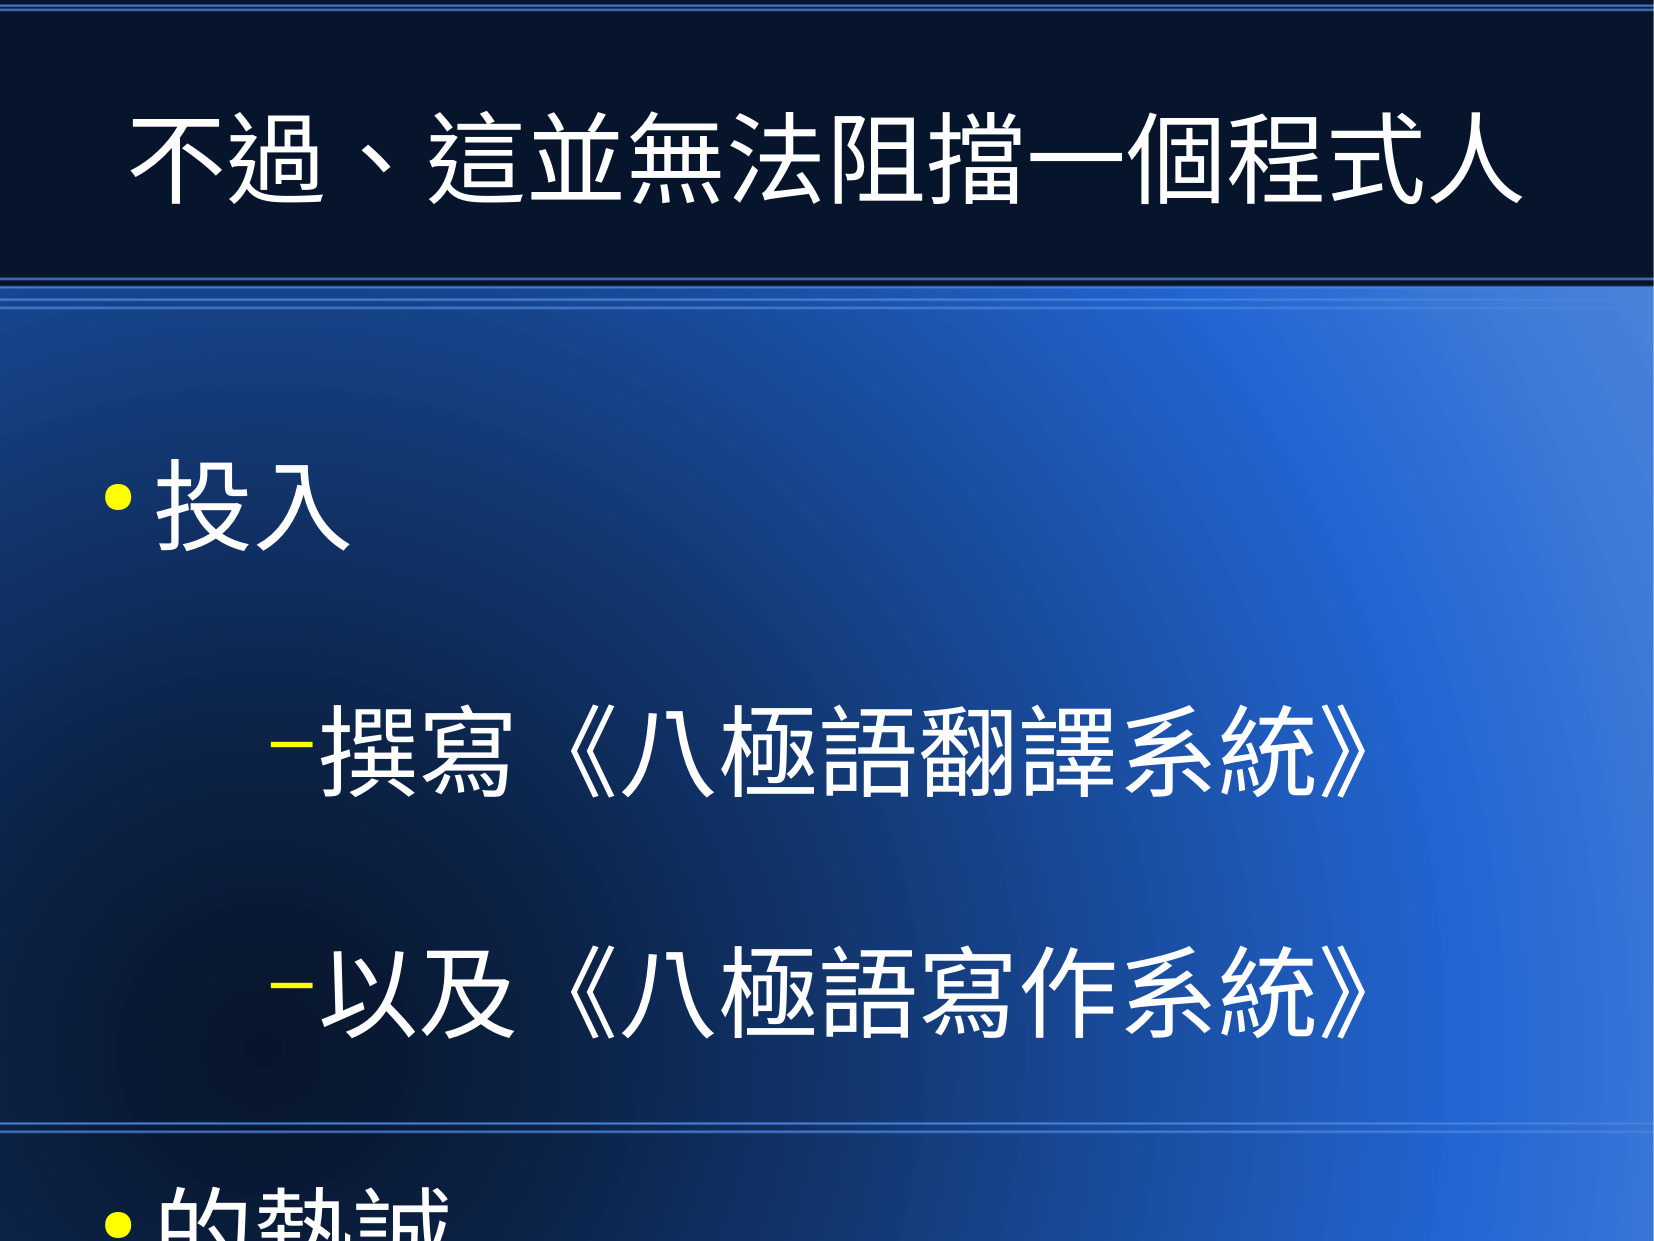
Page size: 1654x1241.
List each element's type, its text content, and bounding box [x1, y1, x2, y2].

list 投入 撰寫《八極語翻譯系統》 以及《八極語寫作系統》 的熱誠 [82, 355, 1571, 1241]
picture [0, 0, 1654, 1241]
title 不過、這並無法阻擋一個程式人 [82, 49, 1571, 257]
